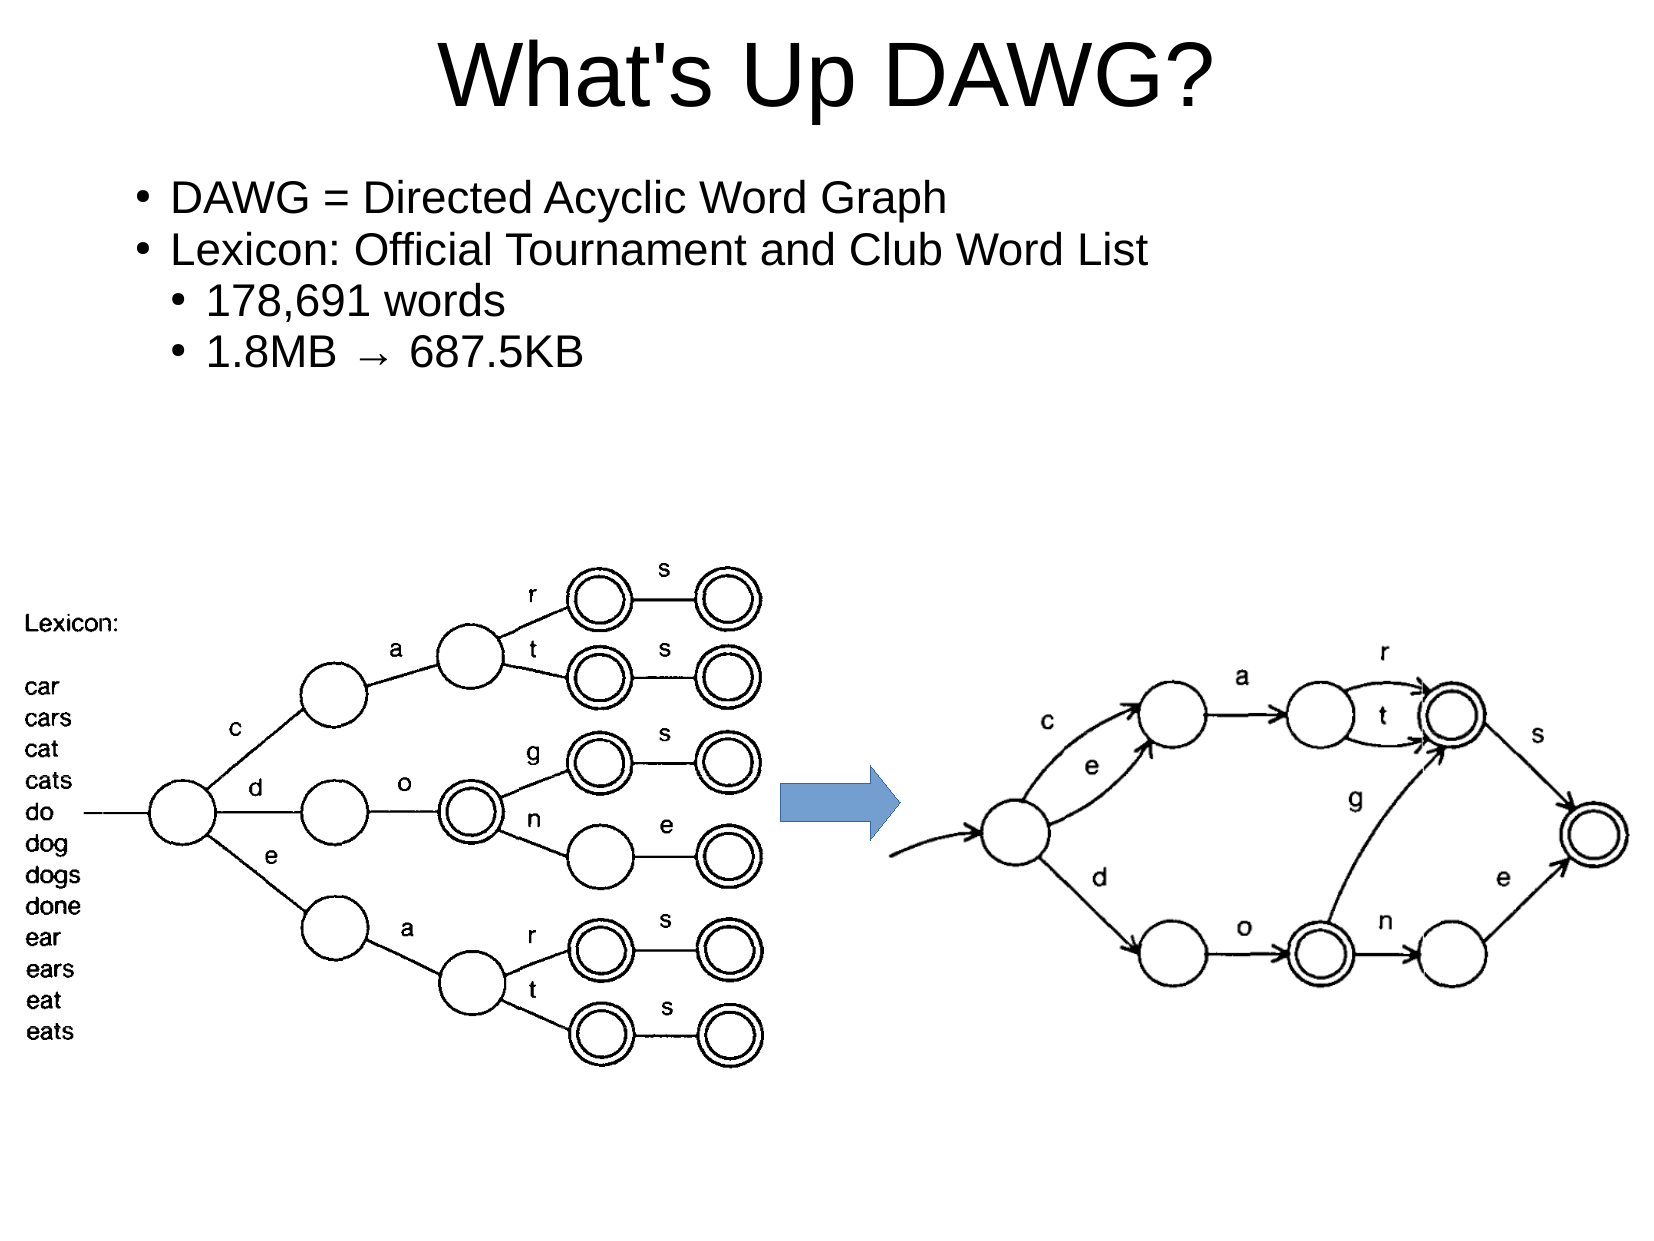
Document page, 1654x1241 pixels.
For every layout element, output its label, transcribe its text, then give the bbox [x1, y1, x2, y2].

text_box DAWG = Directed Acyclic Word Graph Lexicon: Official Tournament and Club Word List 178,691 words 1.8MB → 687.5KB [120, 165, 1486, 427]
text_box [780, 765, 901, 841]
picture [15, 554, 766, 1088]
picture [885, 637, 1636, 999]
title What's Up DAWG? [82, 0, 1571, 151]
